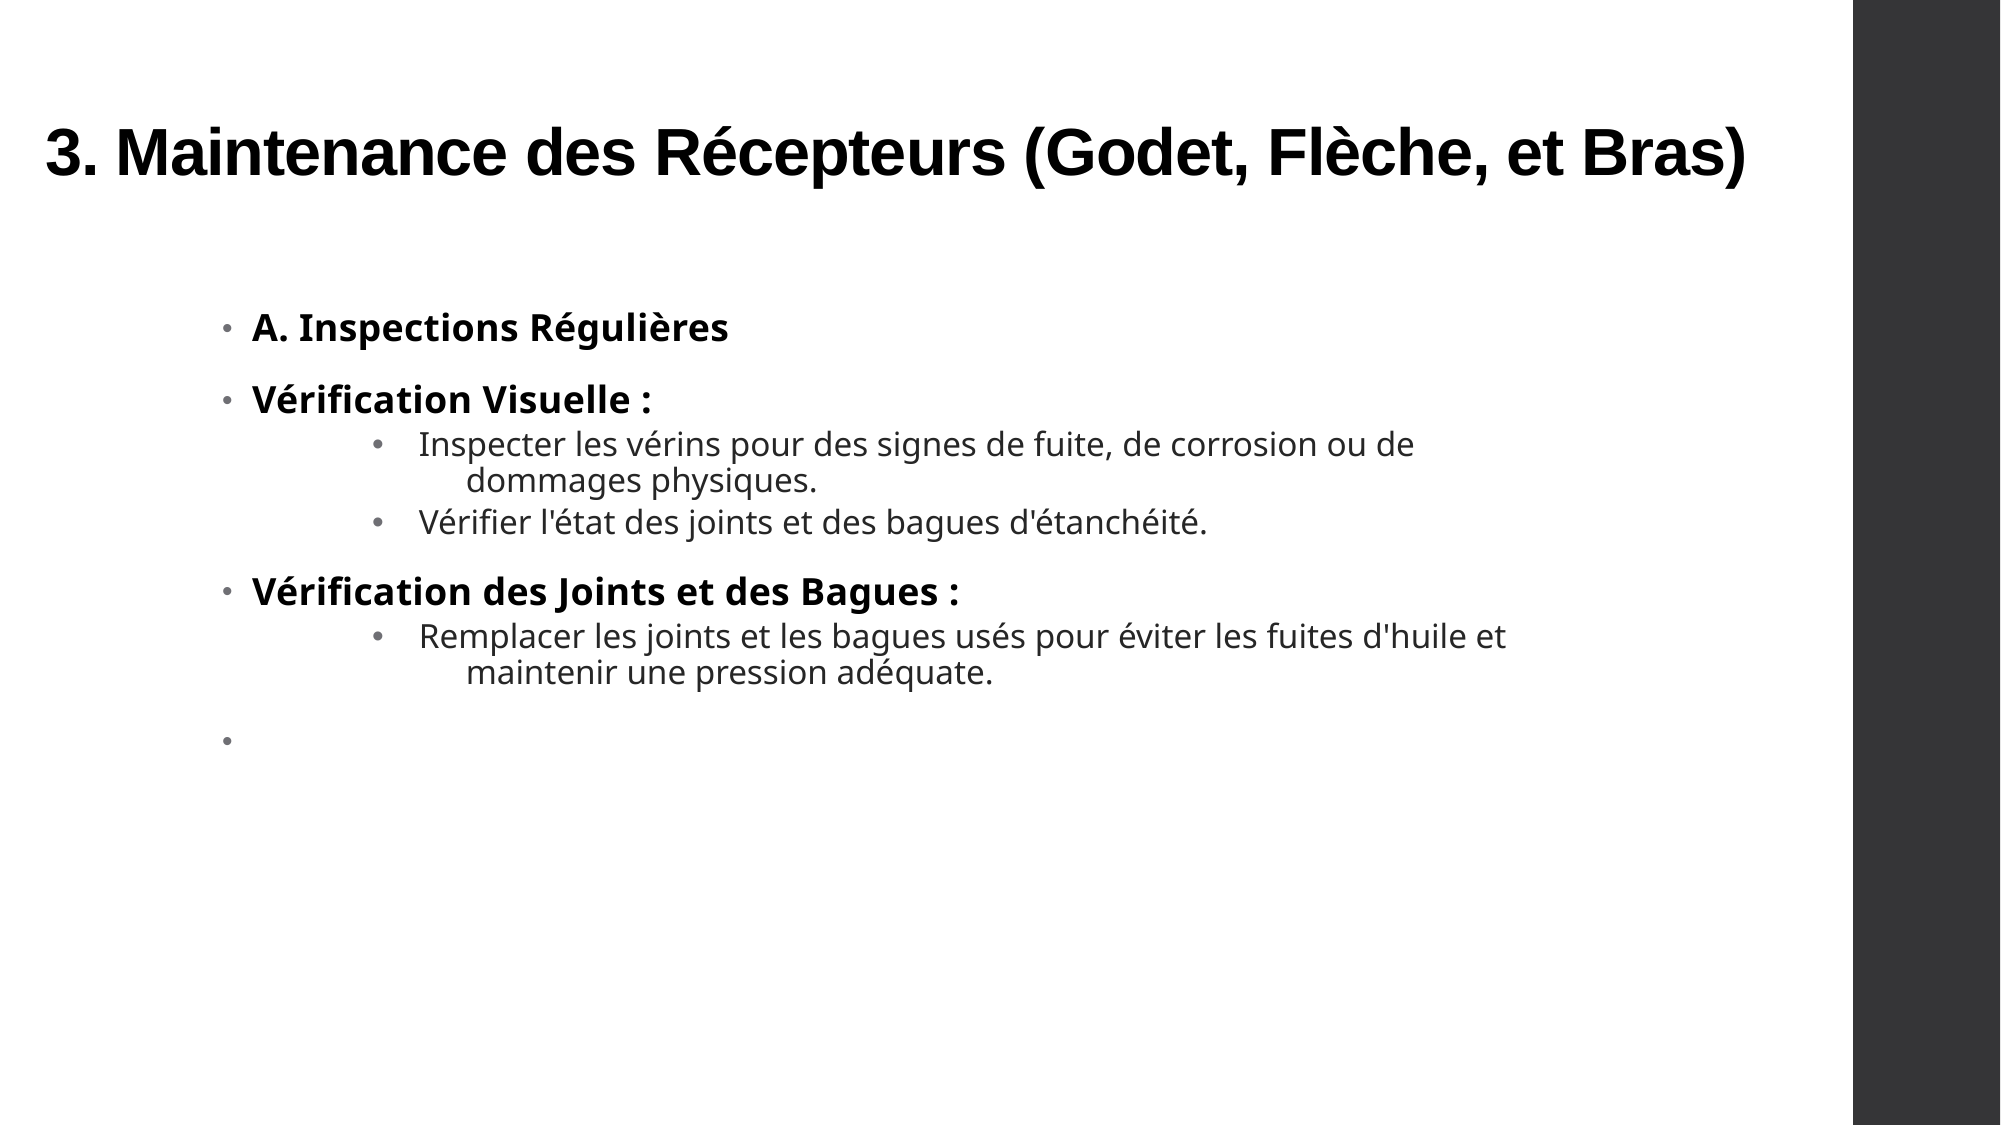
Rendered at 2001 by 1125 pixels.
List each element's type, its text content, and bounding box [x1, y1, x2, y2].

title 3. Maintenance des Récepteurs (Godet, Flèche, et Bras) [30, 60, 1797, 278]
list A. Inspections Régulières Vérification Visuelle : Inspecter les vérins pour des signes de fuite, de corrosion ou de dommages physiques. Vérifier l'état des joints et des bagues d'étanchéité. Vérification des Joints et des Bagues : Remplacer les joints et les bagues usés pour éviter les fuites d'huile et maintenir une pression adéquate. [206, 299, 1617, 1014]
